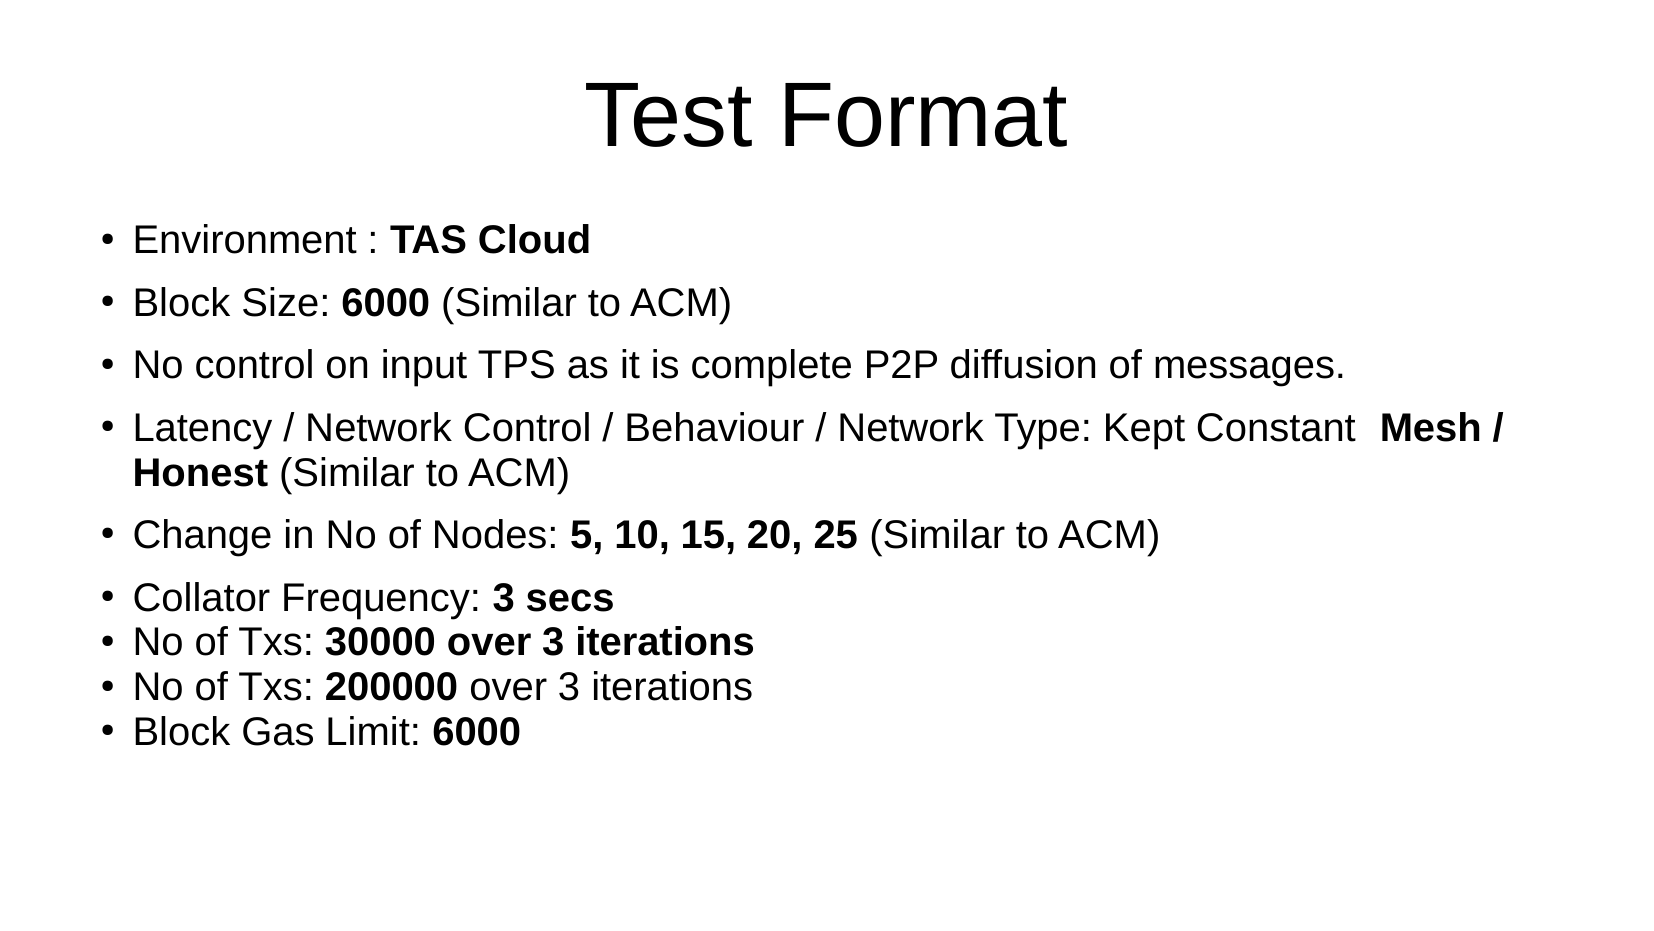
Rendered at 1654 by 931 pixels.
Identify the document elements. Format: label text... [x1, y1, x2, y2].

title Test Format [82, 37, 1571, 193]
list Environment : TAS Cloud Block Size: 6000 (Similar to ACM) No control on input TPS as it is complete P2P diffusion of messages. Latency / Network Control / Behaviour / Network Type: Kept Constant Mesh / Honest (Similar to ACM) Change in No of Nodes: 5, 10, 15, 20, 25 (Similar to ACM) Collator Frequency: 3 secs No of Txs: 30000 over 3 iterations No of Txs: 200000 over 3 iterations Block Gas Limit: 6000 [90, 217, 1579, 758]
